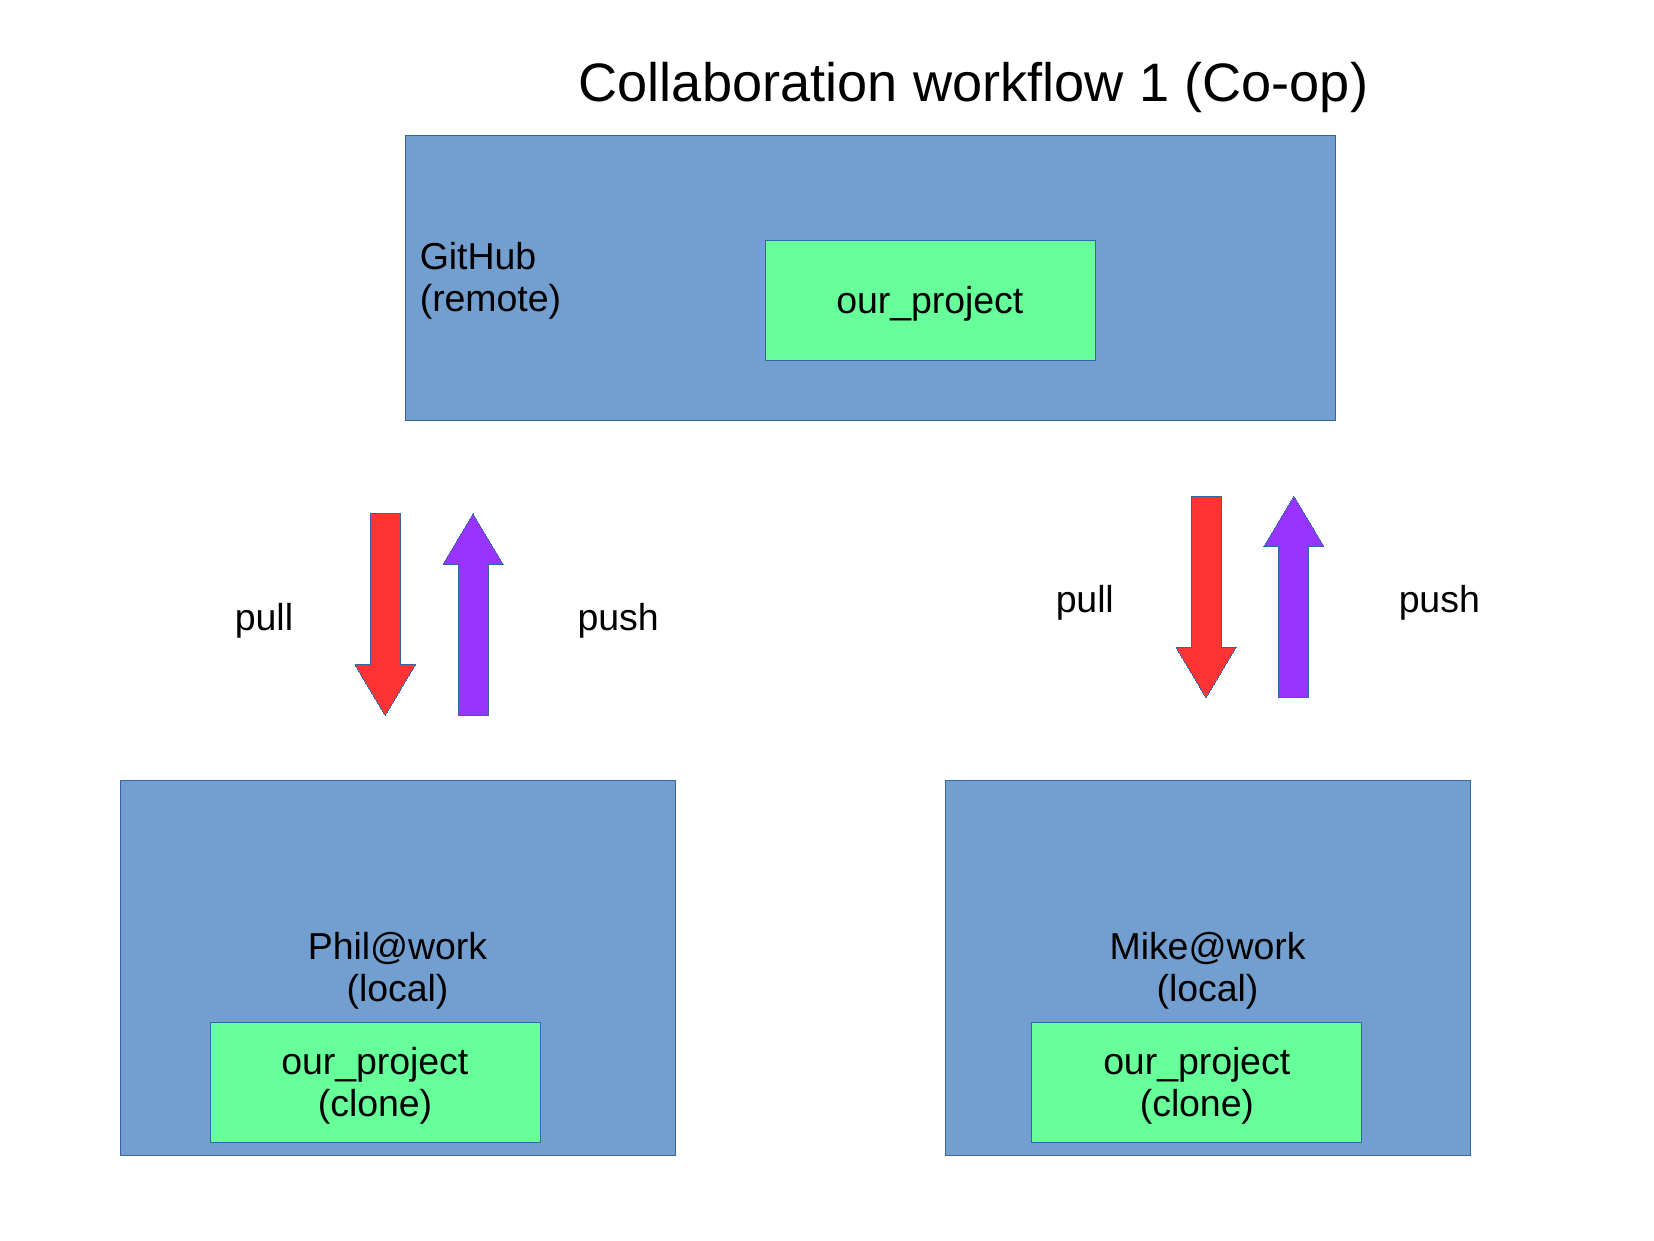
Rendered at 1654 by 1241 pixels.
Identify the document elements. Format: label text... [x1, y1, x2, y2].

text_box [1263, 496, 1324, 698]
text_box pull [1041, 571, 1129, 628]
text_box push [1383, 571, 1495, 628]
text_box Phil@work (local) [120, 780, 676, 1156]
text_box [1176, 496, 1237, 698]
text_box Collaboration workflow 1 (Co-op) [563, 45, 1385, 121]
text_box Mike@work (local) [945, 780, 1471, 1156]
text_box GitHub (remote) [405, 135, 1336, 421]
text_box our_project (clone) [210, 1022, 541, 1143]
text_box our_project [765, 240, 1096, 361]
text_box [355, 513, 416, 716]
text_box push [563, 588, 674, 646]
text_box [443, 513, 504, 716]
text_box our_project (clone) [1031, 1022, 1362, 1143]
text_box pull [220, 588, 308, 646]
